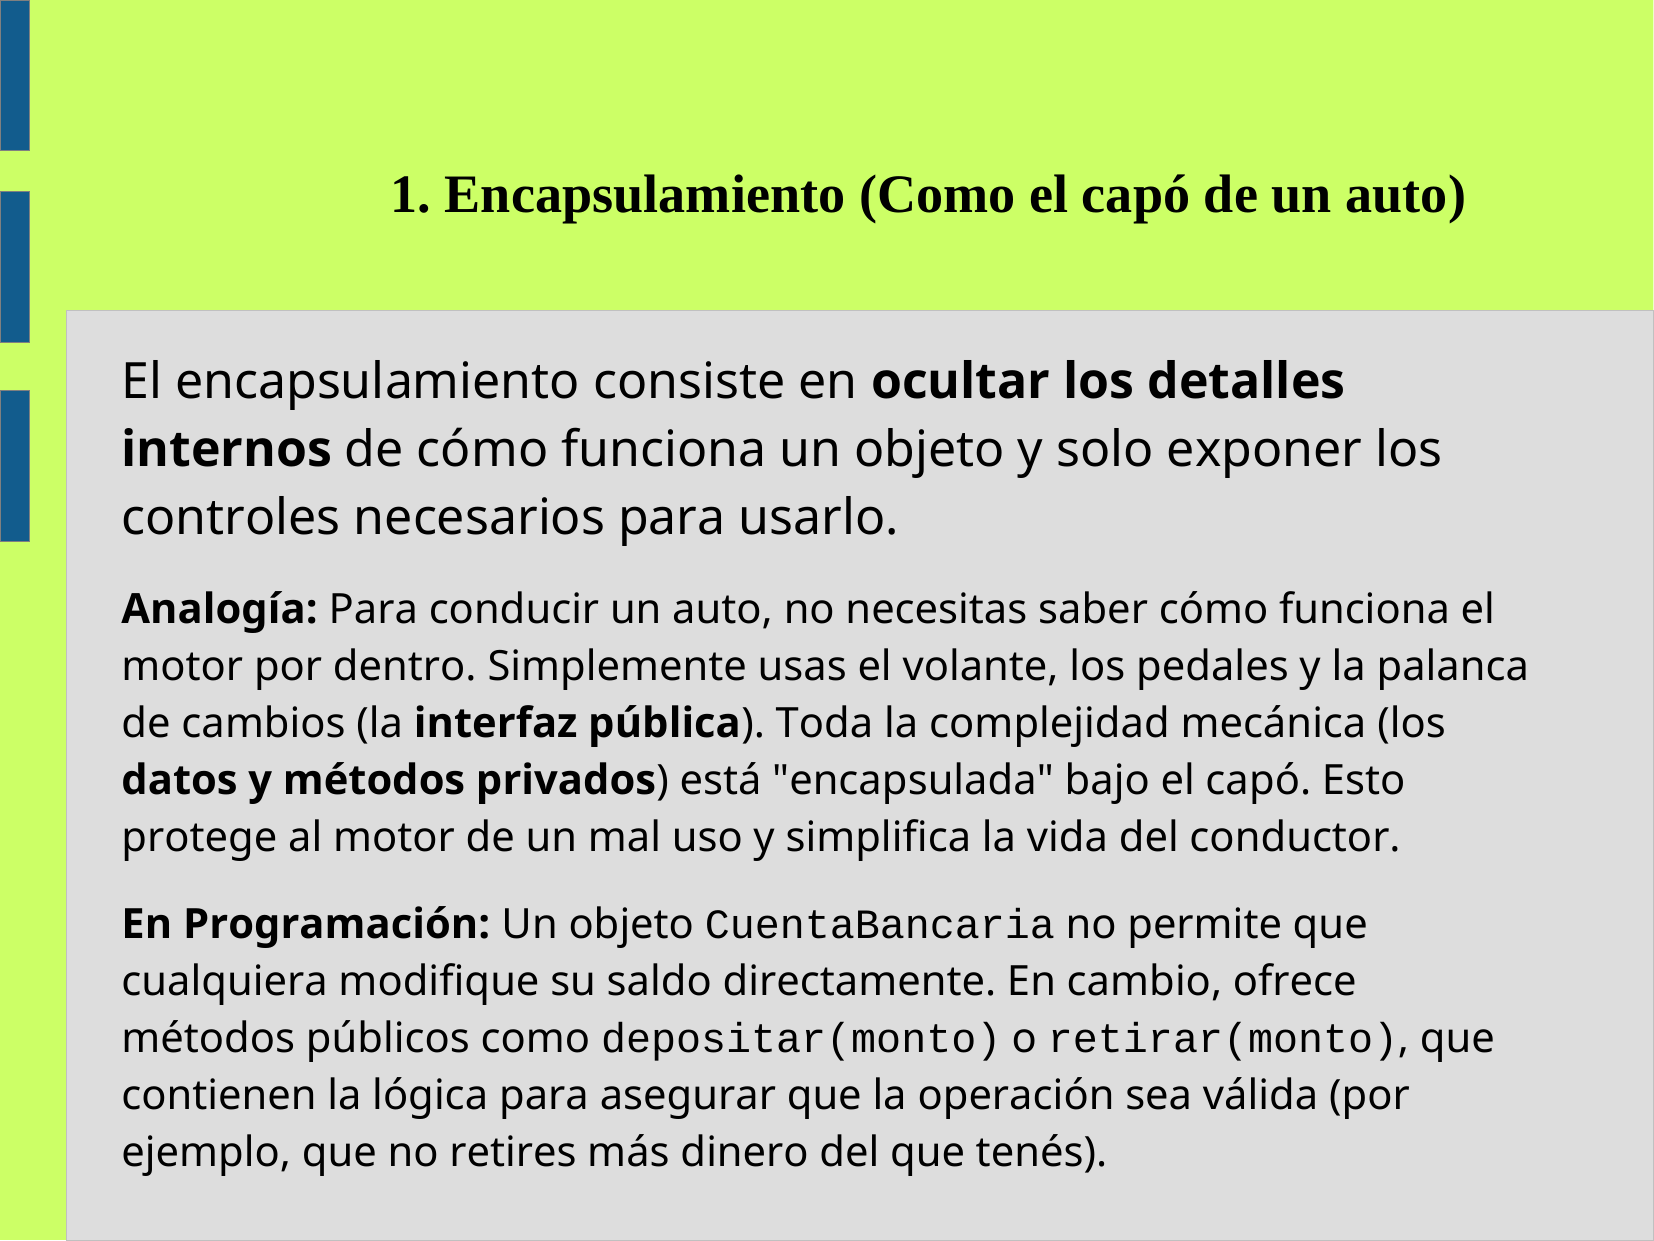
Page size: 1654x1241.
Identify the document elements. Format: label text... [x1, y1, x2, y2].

title 1. Encapsulamiento (Como el capó de un auto) [121, 91, 1534, 299]
list El encapsulamiento consiste en ocultar los detalles internos de cómo funciona un objeto y solo exponer los controles necesarios para usarlo. Analogía: Para conducir un auto, no necesitas saber cómo funciona el motor por dentro. Simplemente usas el volante, los pedales y la palanca de cambios (la interfaz pública). Toda la complejidad mecánica (los datos y métodos privados) está "encapsulada" bajo el capó. Esto protege al motor de un mal uso y simplifica la vida del conductor. En Programación: Un objeto CuentaBancaria no permite que cualquiera modifique su saldo directamente. En cambio, ofrece métodos públicos como depositar(monto) o retirar(monto), que contienen la lógica para asegurar que la operación sea válida (por ejemplo, que no retires más dinero del que tenés). [121, 344, 1534, 1158]
